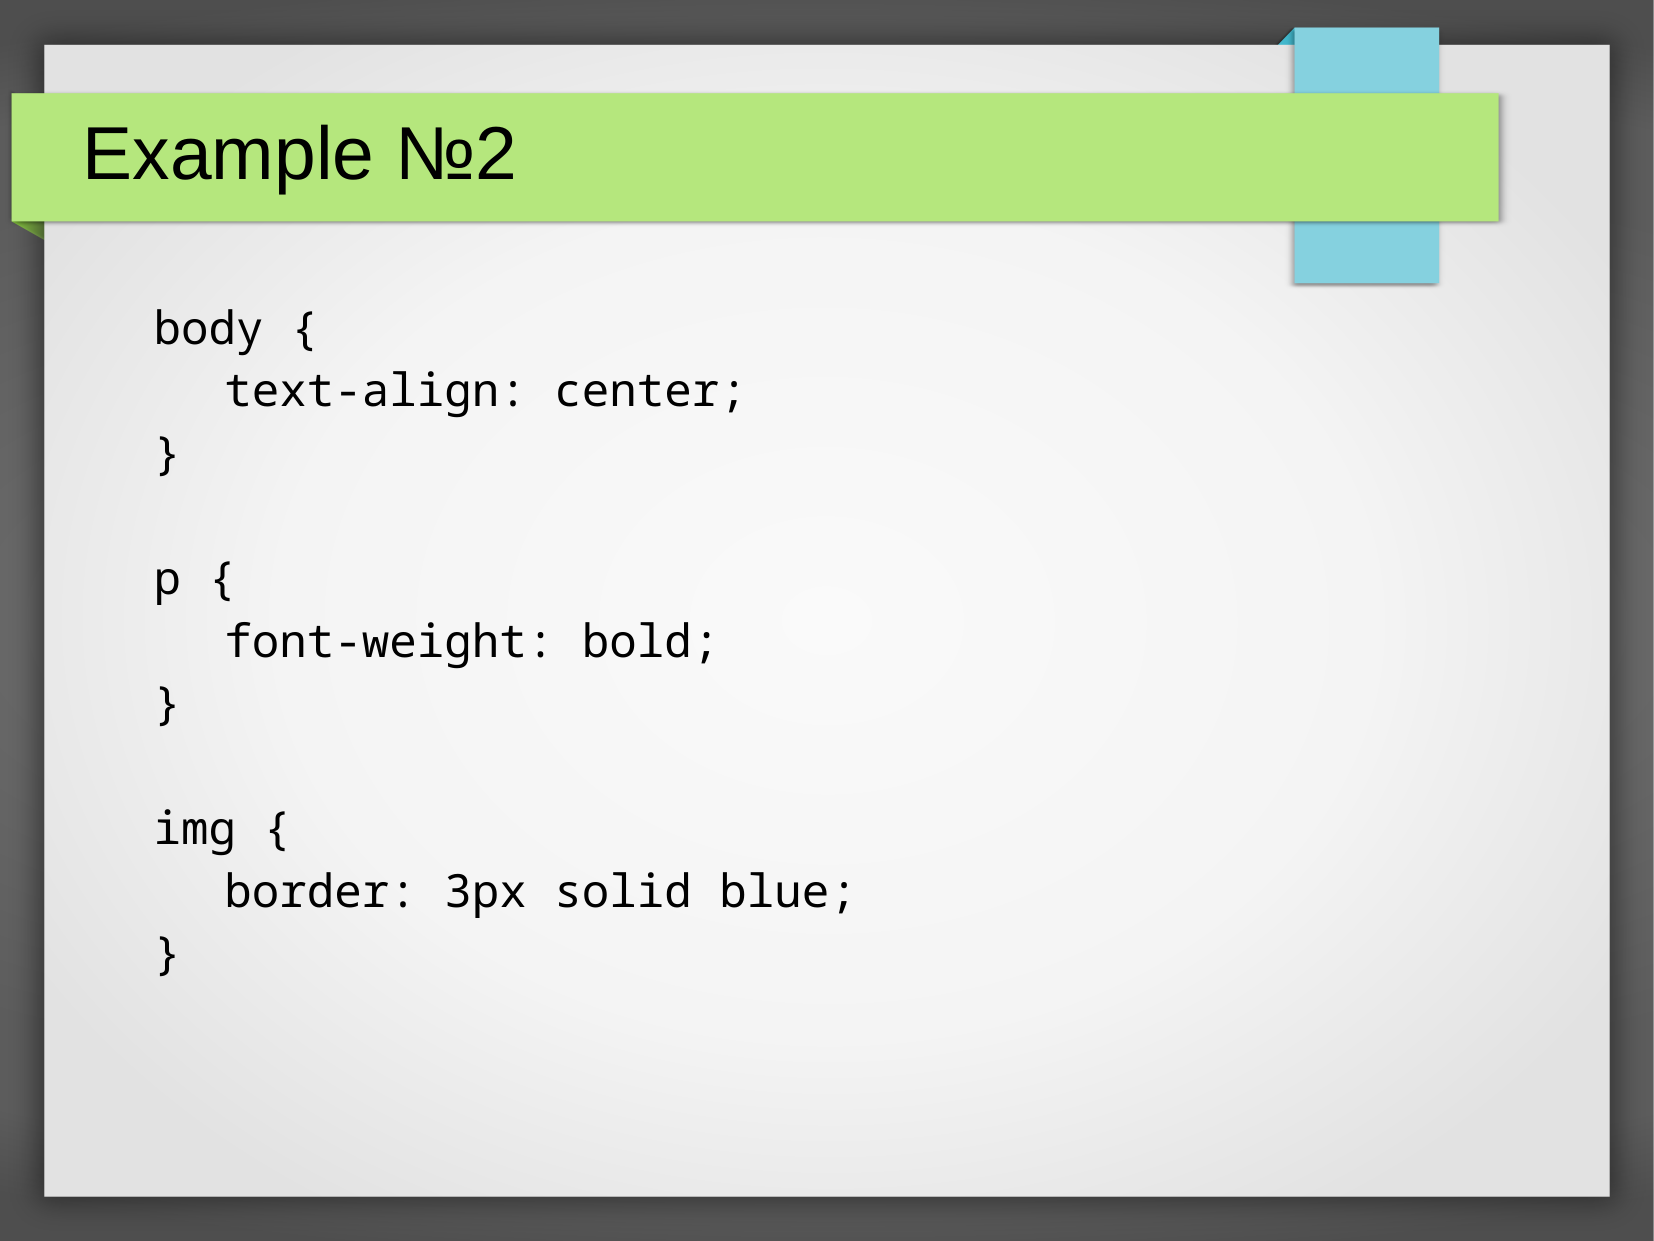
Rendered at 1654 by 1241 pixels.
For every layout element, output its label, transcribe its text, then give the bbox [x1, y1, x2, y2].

list body { text-align: center; } p { font-weight: bold; } img { border: 3px solid blue; } [82, 295, 1571, 1015]
title Example №2 [82, 94, 1264, 213]
picture [0, 0, 1654, 1241]
